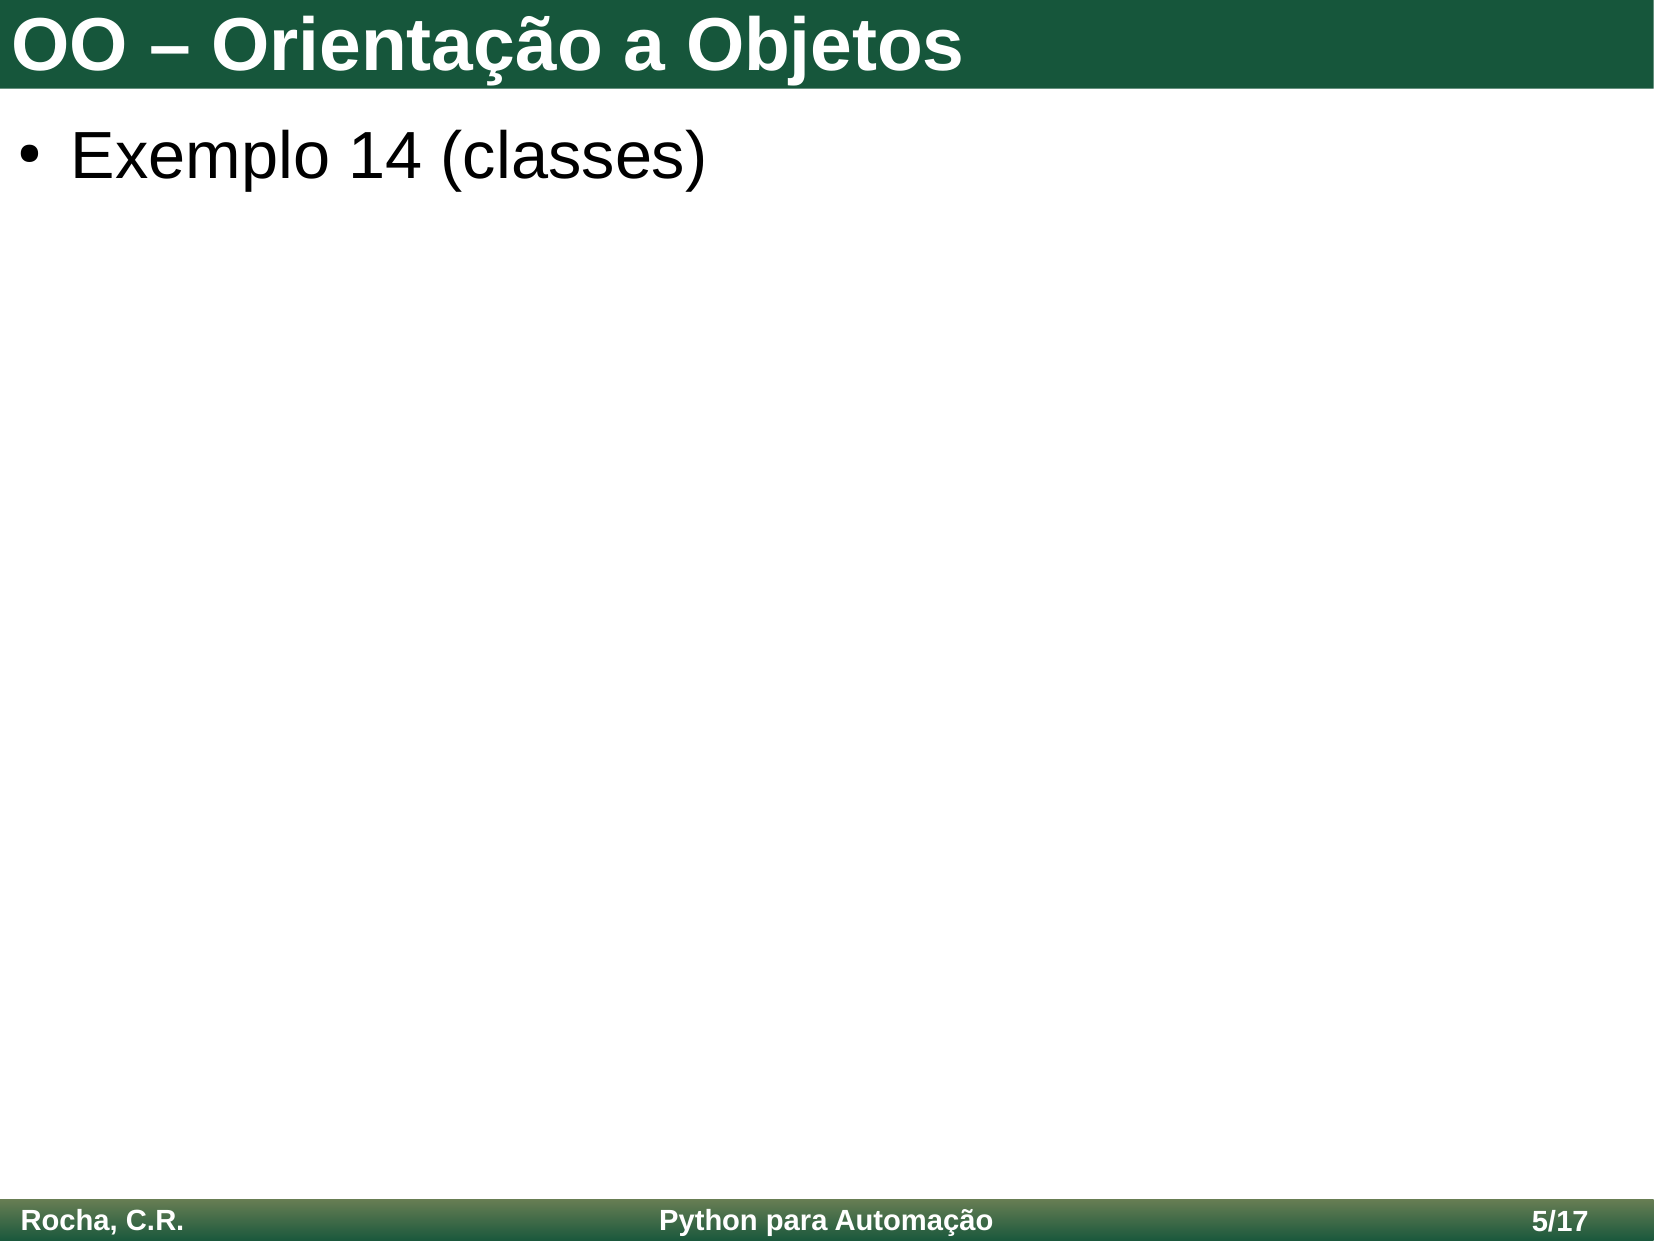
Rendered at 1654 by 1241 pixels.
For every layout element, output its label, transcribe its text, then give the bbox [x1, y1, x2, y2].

title OO – Orientação a Objetos [11, 0, 1625, 89]
list Exemplo 14 (classes) [0, 118, 1607, 1123]
